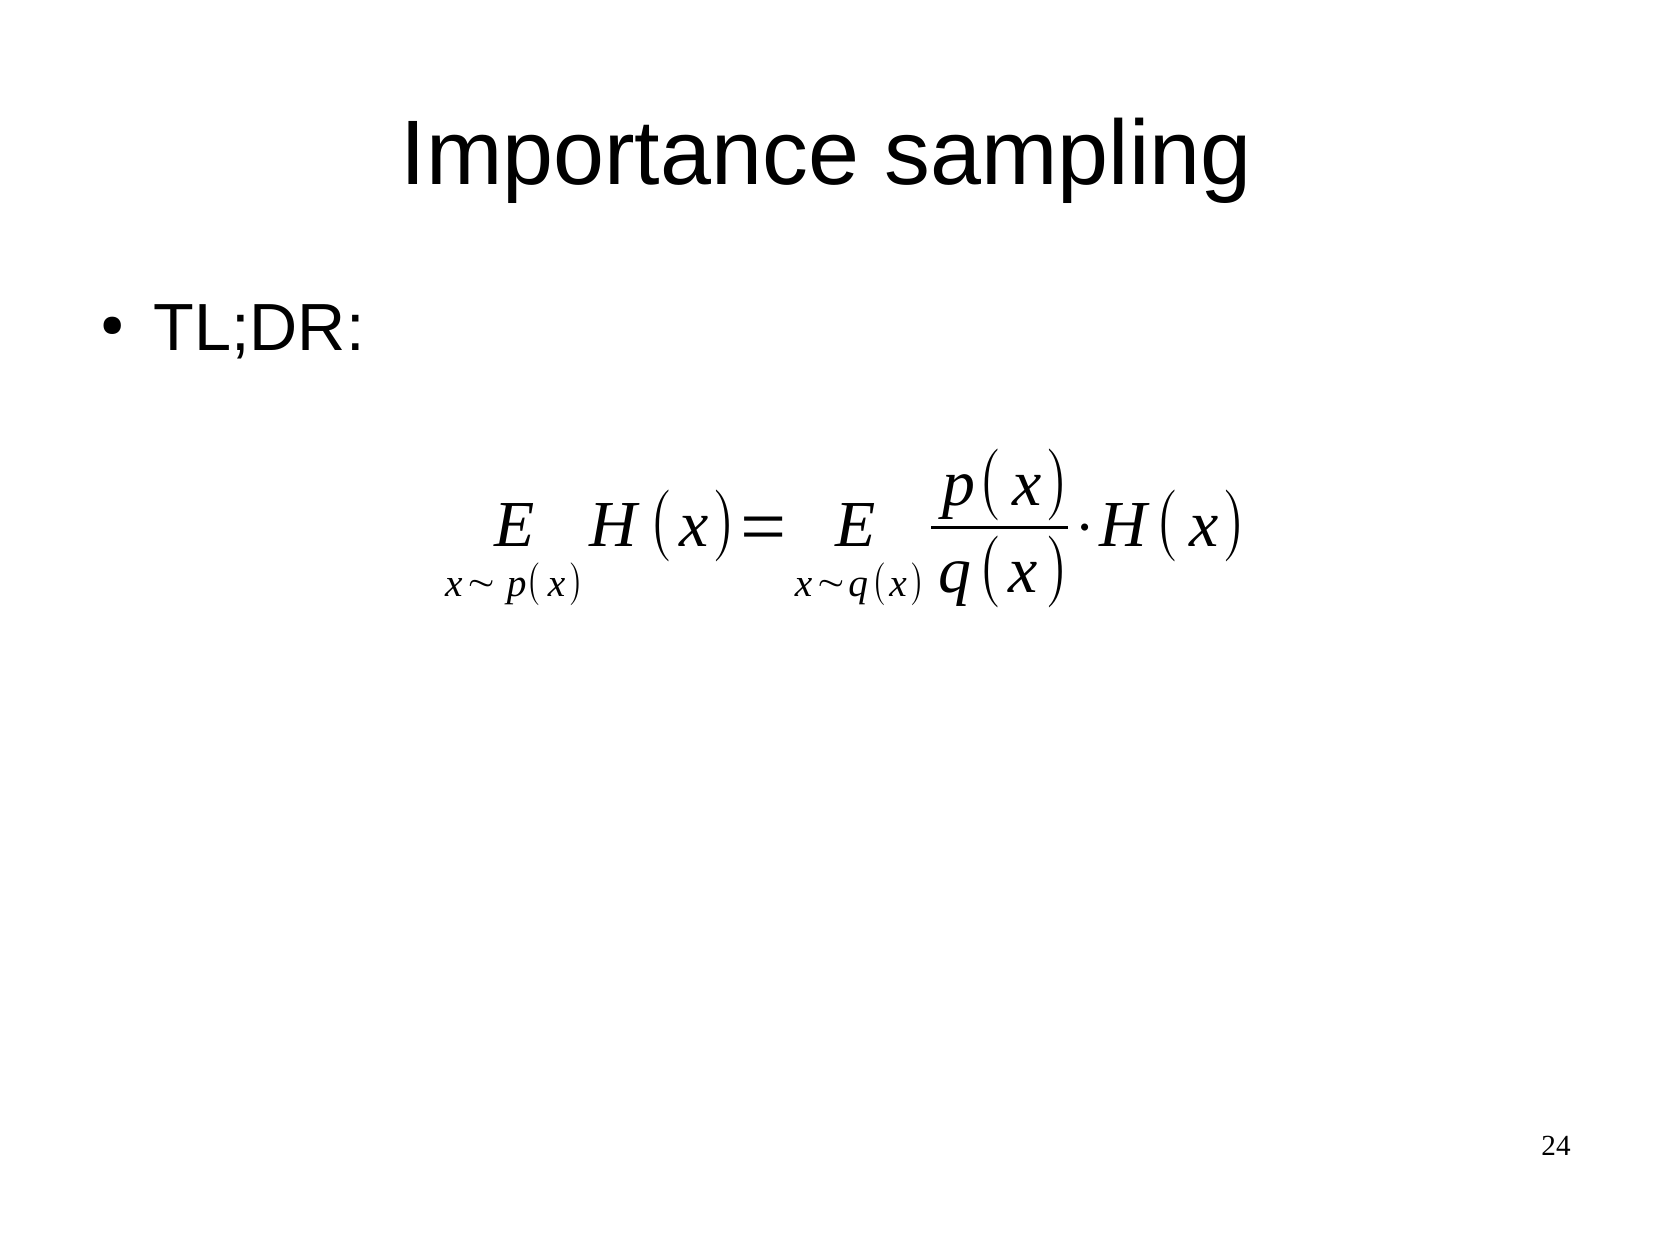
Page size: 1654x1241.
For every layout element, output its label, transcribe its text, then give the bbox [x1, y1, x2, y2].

title Importance sampling [82, 49, 1571, 257]
chart [428, 444, 1262, 612]
list TL;DR: [82, 290, 1571, 1010]
